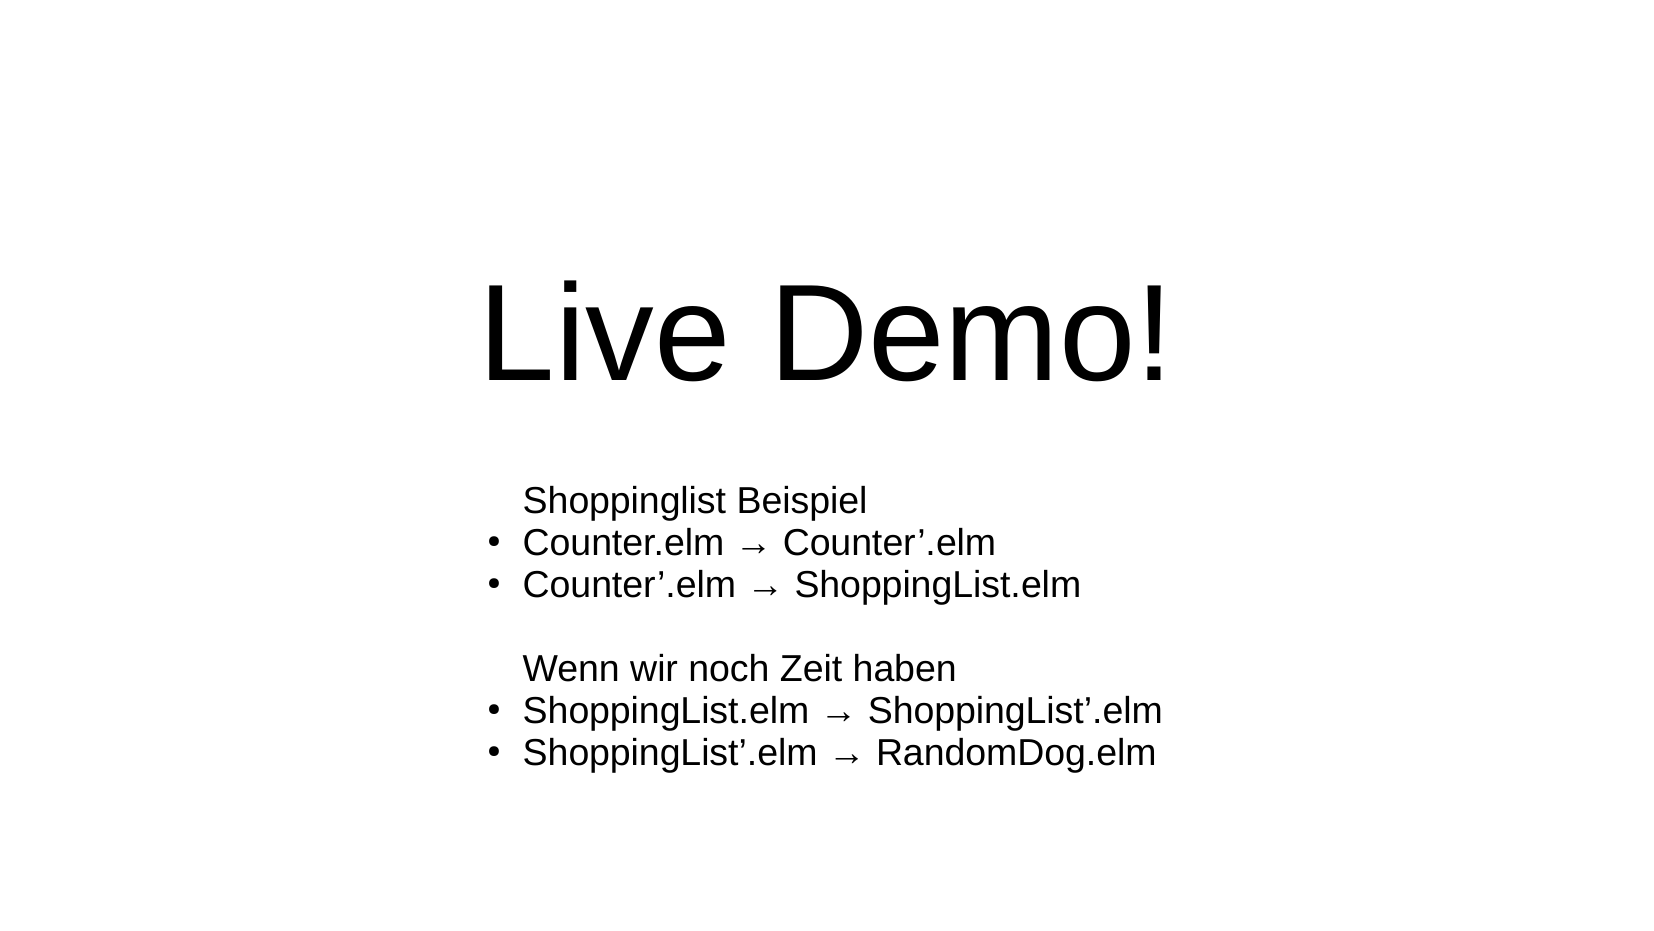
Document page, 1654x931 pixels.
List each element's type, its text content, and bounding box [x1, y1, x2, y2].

subtitle Live Demo! [88, 59, 1565, 607]
text_box Shoppinglist Beispiel Counter.elm → Counter’.elm Counter’.elm → ShoppingList.elm Wenn wir noch Zeit haben ShoppingList.elm → ShoppingList’.elm ShoppingList’.elm → RandomDog.elm [472, 472, 1182, 782]
